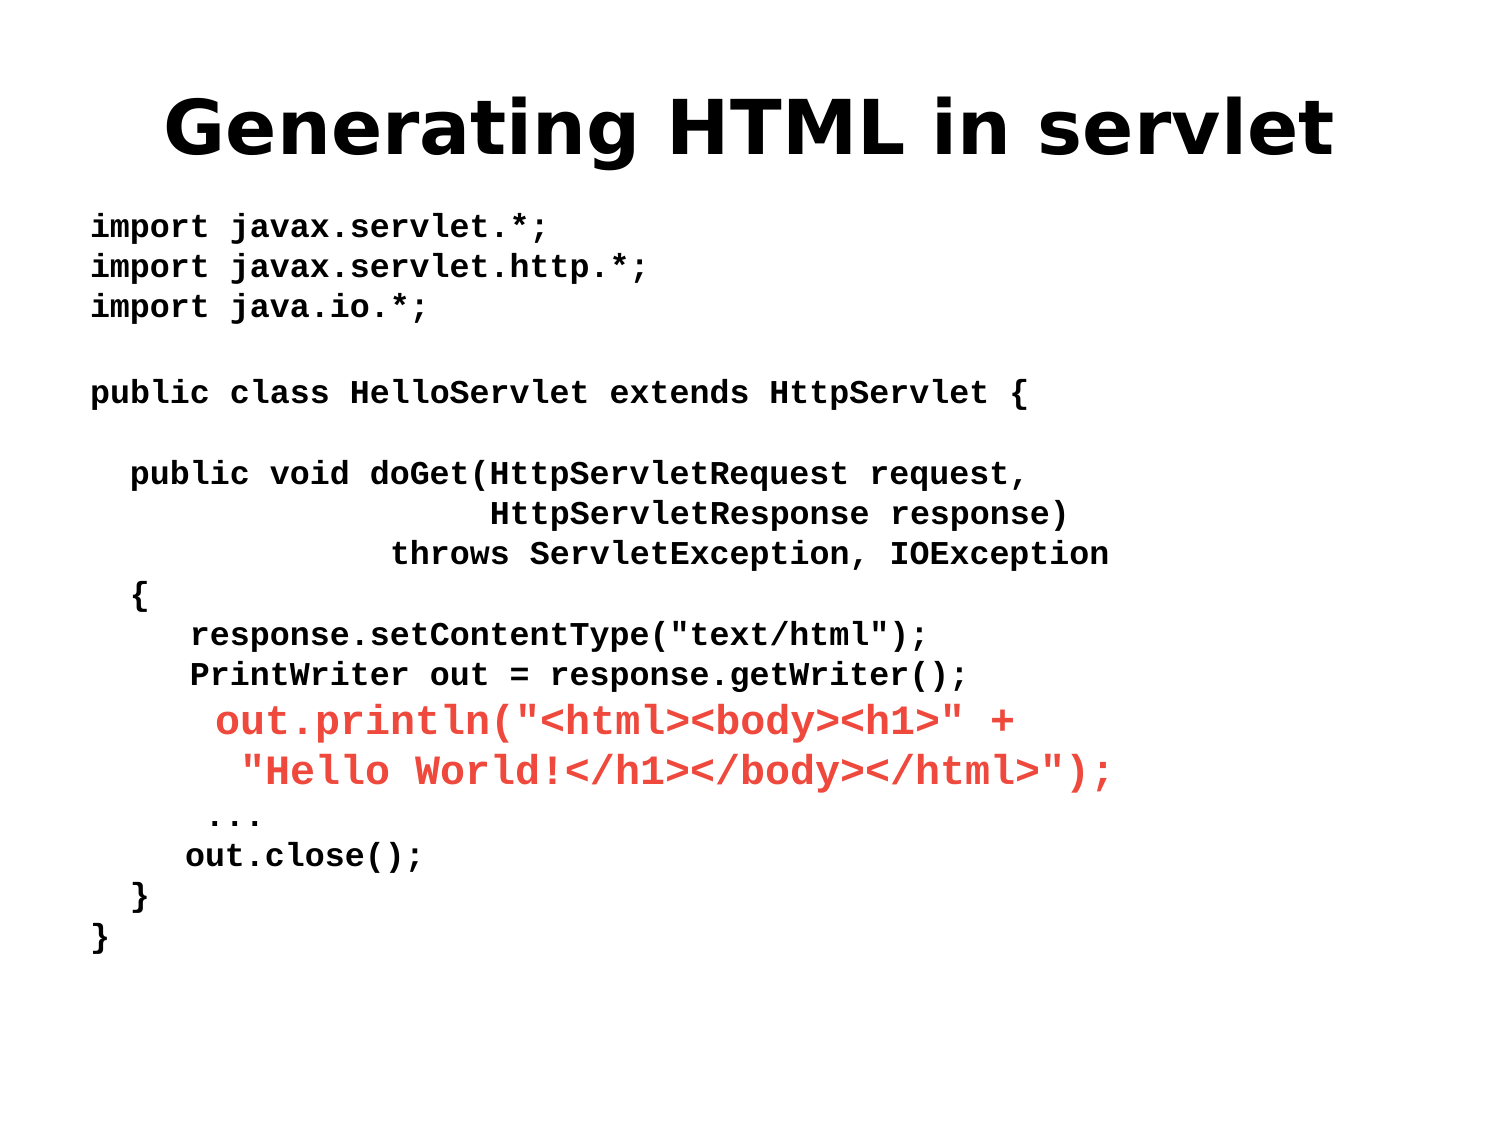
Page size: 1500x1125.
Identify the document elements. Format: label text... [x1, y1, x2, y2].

list import javax.servlet.*; import javax.servlet.http.*; import java.io.*; public class HelloServlet extends HttpServlet { public void doGet(HttpServletRequest request, HttpServletResponse response) throws ServletException, IOException { response.setContentType("text/html"); PrintWriter out = response.getWriter(); out.println("<html><body><h1>" + "Hello World!</h1></body></html>"); ... out.close(); } } [75, 204, 1395, 1075]
title Generating HTML in servlet [75, 44, 1425, 177]
